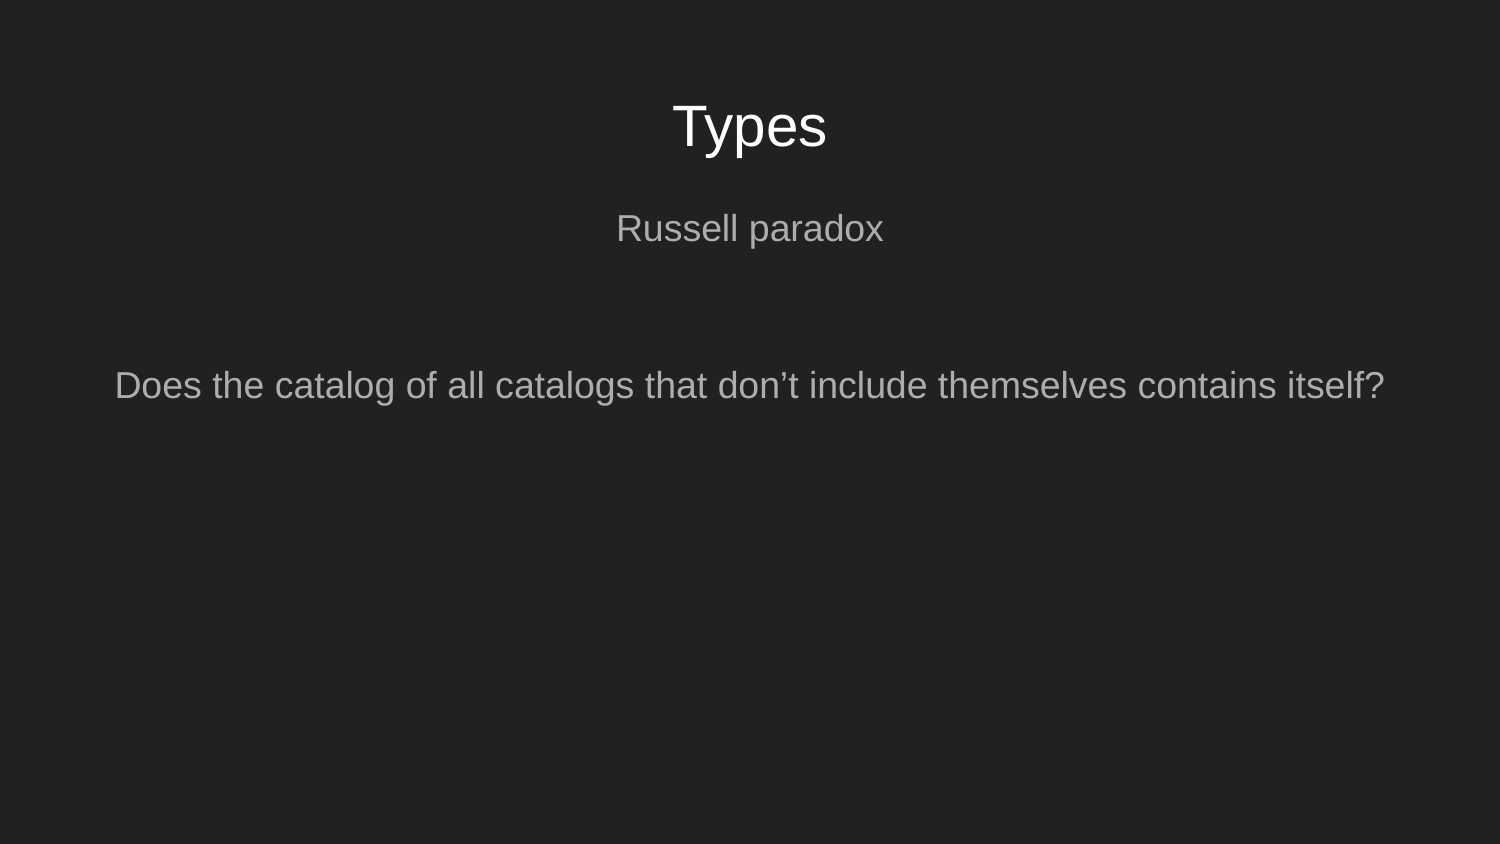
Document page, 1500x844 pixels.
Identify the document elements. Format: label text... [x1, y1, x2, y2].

list Russell paradox Does the catalog of all catalogs that don’t include themselves contains itself? [51, 189, 1449, 750]
title Types [51, 72, 1449, 167]
